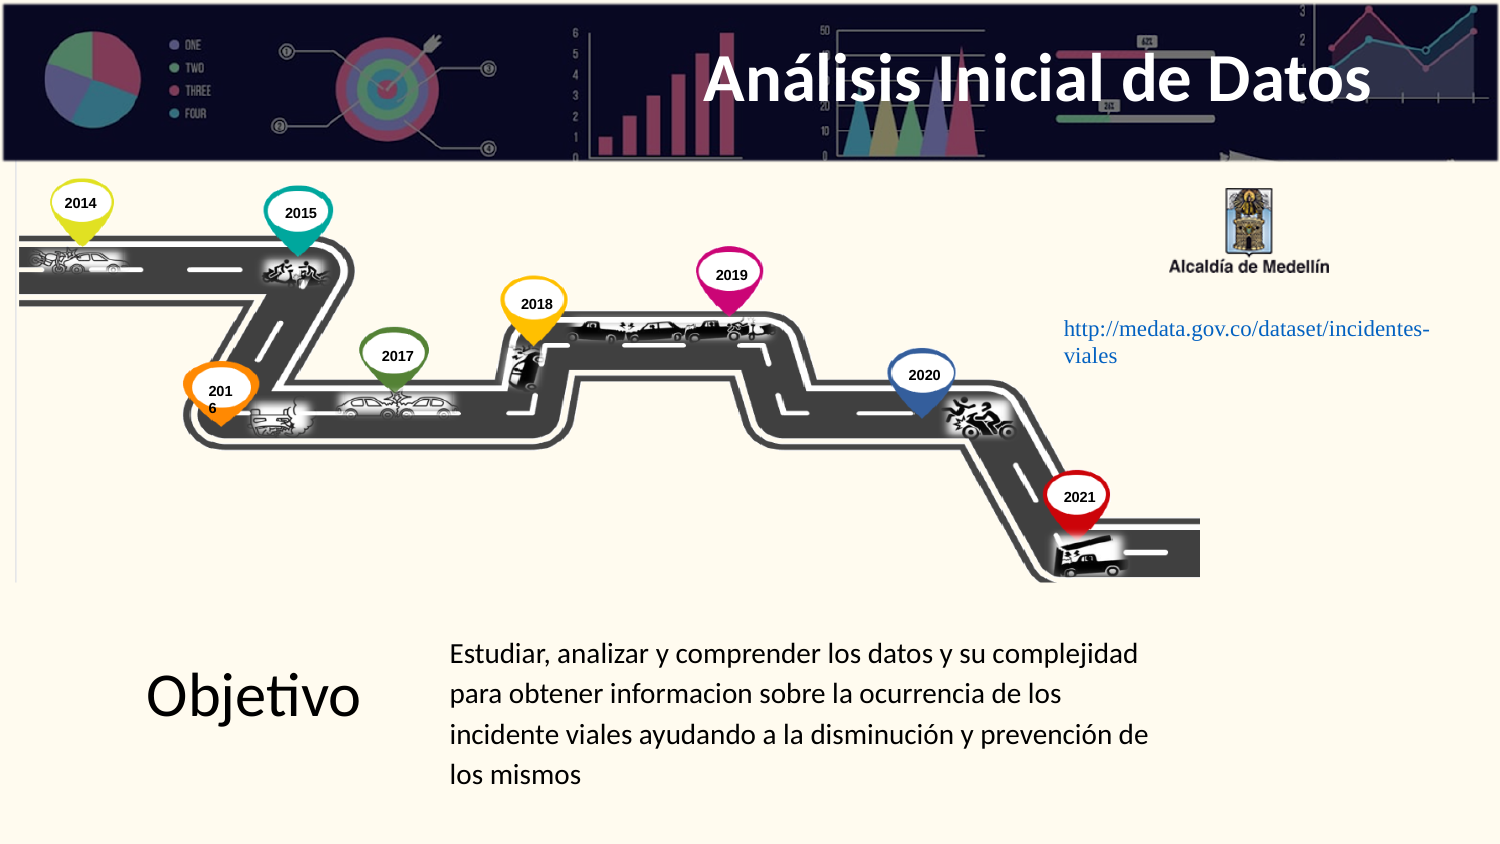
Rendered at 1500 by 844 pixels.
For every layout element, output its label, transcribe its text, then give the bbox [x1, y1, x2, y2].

picture [0, 1, 1500, 583]
text_box Análisis Inicial de Datos [692, 26, 1467, 121]
text_box 2018 [509, 289, 566, 319]
text_box http://medata.gov.co/dataset/incidentes-viales [1052, 307, 1485, 346]
text_box 2016 [197, 375, 252, 423]
text_box Objetivo [110, 643, 399, 737]
text_box 2019 [704, 260, 760, 289]
text_box 2014 [53, 188, 110, 218]
text_box 2017 [370, 340, 426, 370]
text_box 2015 [273, 198, 330, 227]
text_box 2021 [1052, 482, 1112, 512]
text_box Estudiar, analizar y comprender los datos y su complejidad para obtener informacion sobre la ocurrencia de los incidente viales ayudando a la disminución y prevención de los mismos [438, 618, 1189, 802]
text_box 2020 [897, 360, 958, 390]
